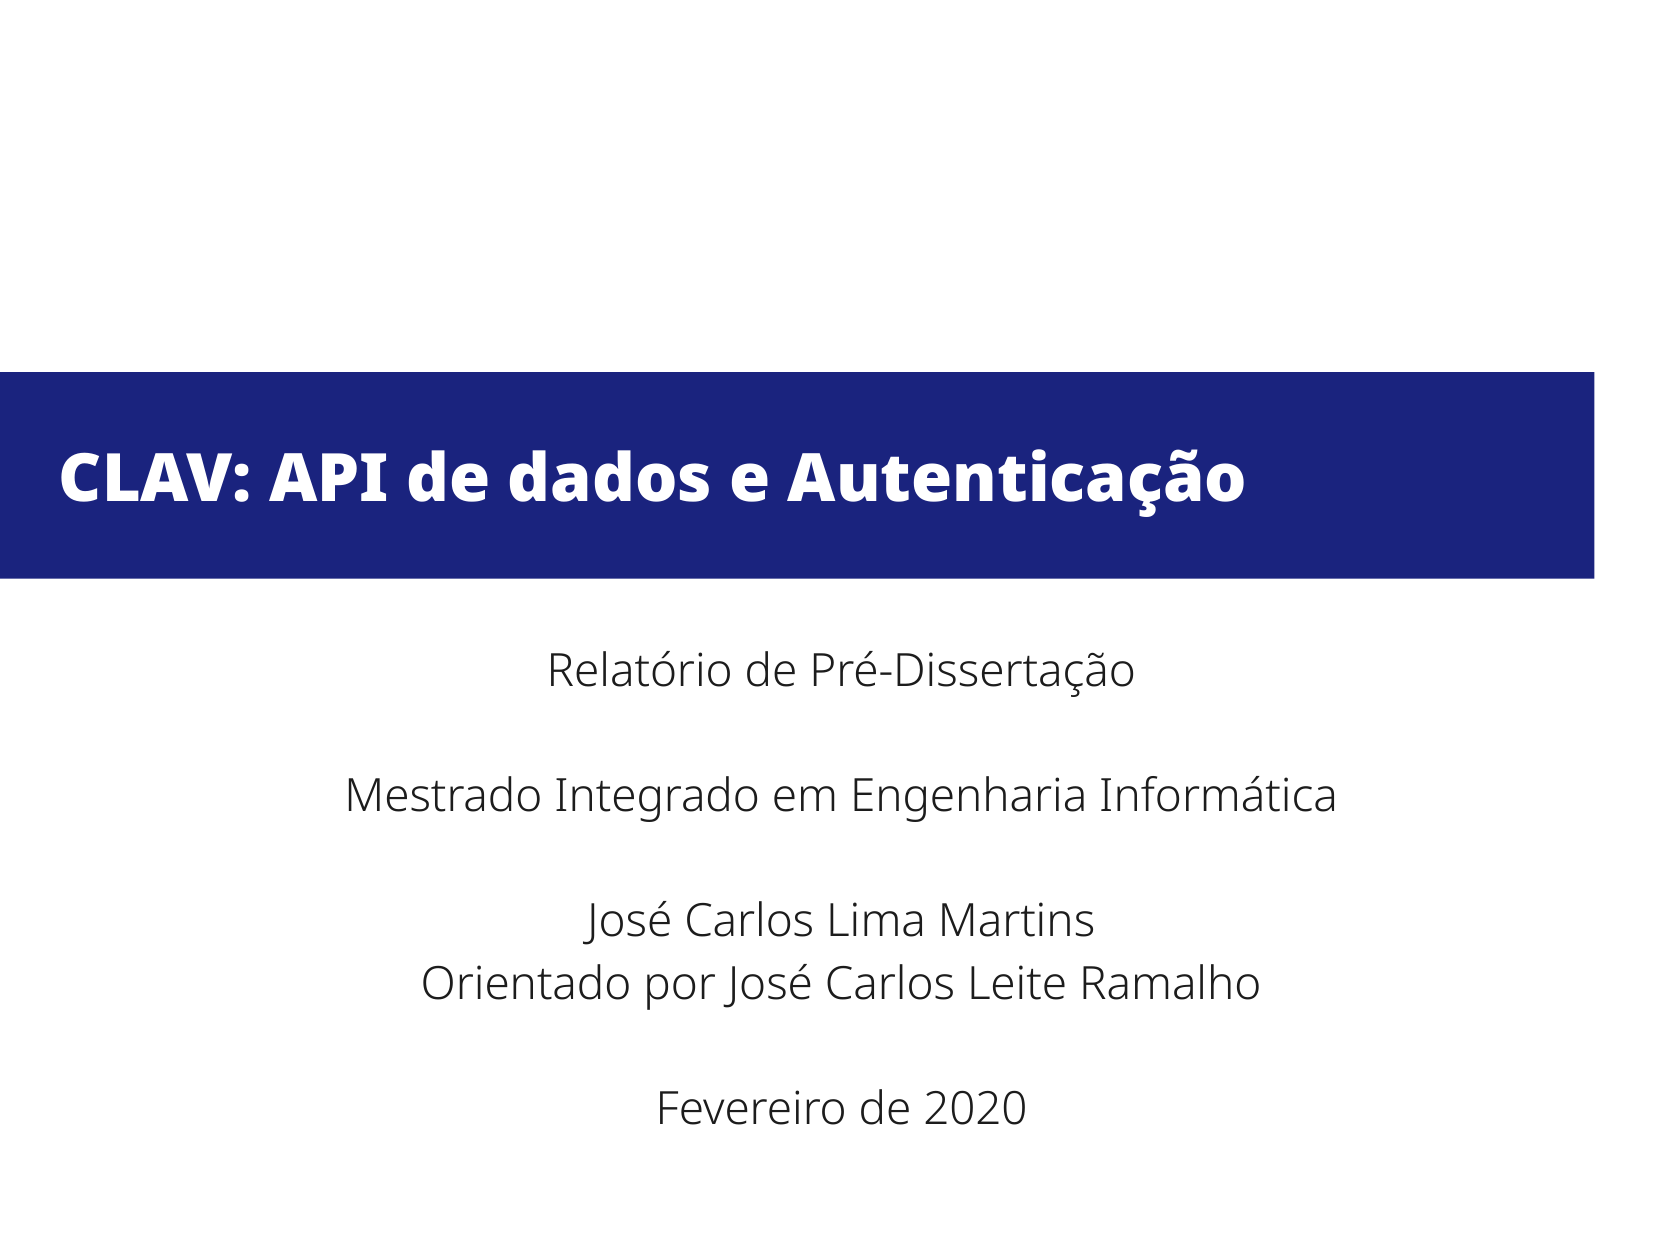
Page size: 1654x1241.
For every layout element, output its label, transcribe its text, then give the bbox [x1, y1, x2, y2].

title CLAV: API de dados e Autenticação [59, 401, 1595, 550]
subtitle Relatório de Pré-Dissertação Mestrado Integrado em Engenharia Informática José Carlos Lima Martins Orientado por José Carlos Leite Ramalho Fevereiro de 2020 [88, 637, 1595, 1111]
